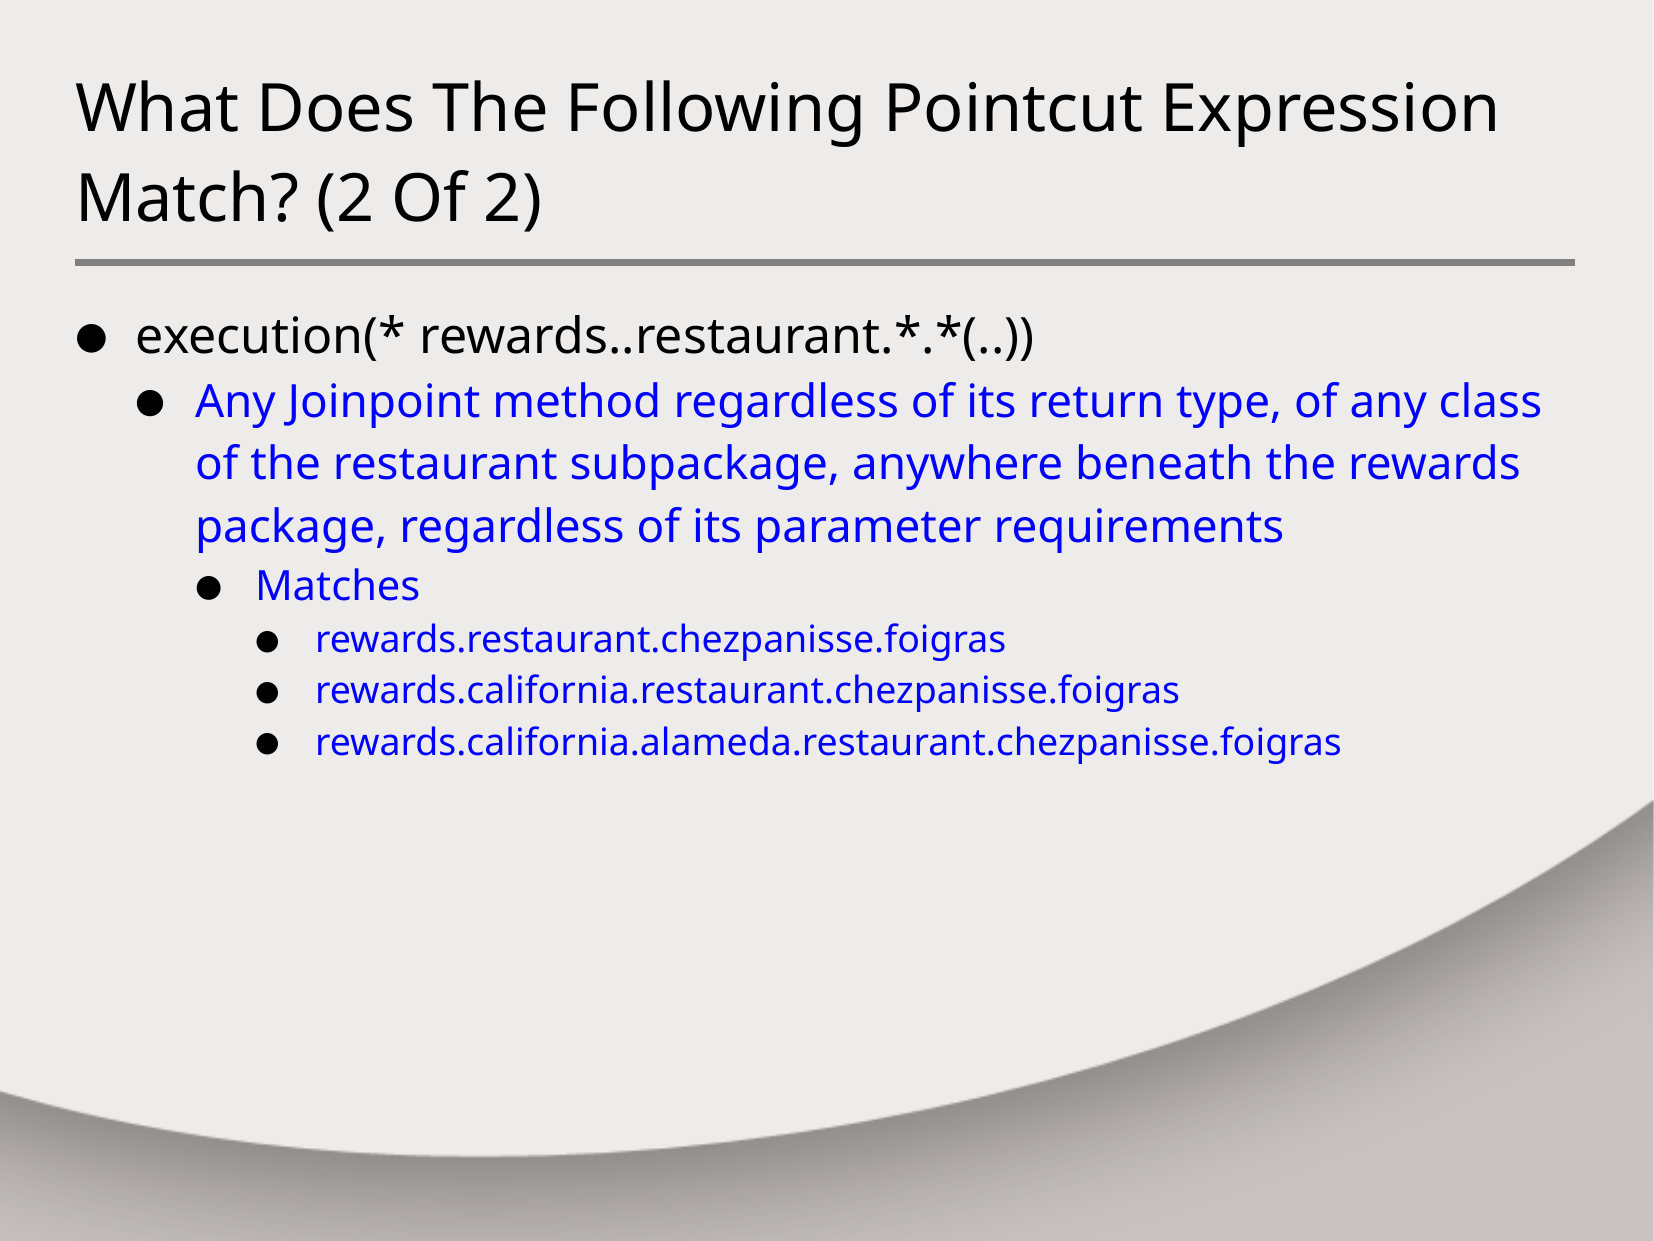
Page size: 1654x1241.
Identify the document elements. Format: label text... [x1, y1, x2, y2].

list execution(* rewards..restaurant.*.*(..)) Any Joinpoint method regardless of its return type, of any class of the restaurant subpackage, anywhere beneath the rewards package, regardless of its parameter requirements Matches rewards.restaurant.chezpanisse.foigras rewards.california.restaurant.chezpanisse.foigras rewards.california.alameda.restaurant.chezpanisse.foigras [75, 300, 1576, 1163]
picture [0, 0, 1654, 1241]
title What Does The Following Pointcut Expression Match? (2 Of 2) [75, 75, 1576, 226]
